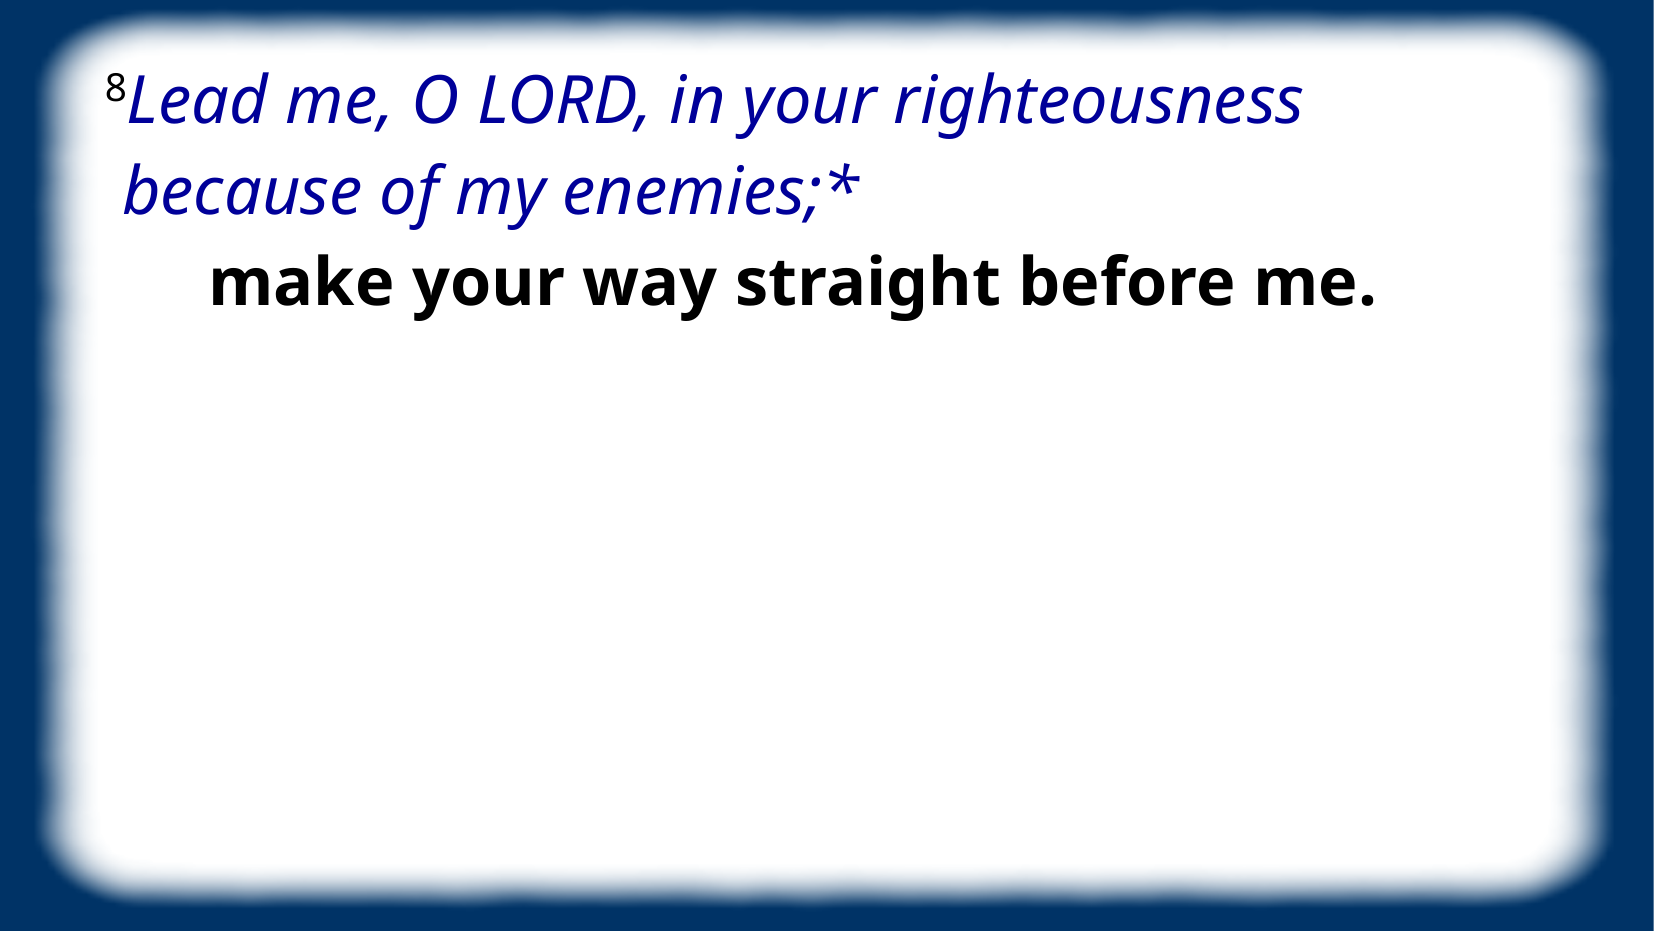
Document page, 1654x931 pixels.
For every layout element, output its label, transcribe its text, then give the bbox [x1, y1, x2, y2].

picture [0, 0, 1654, 931]
text_box 8Lead me, O LORD, in your righteousness because of my enemies;* make your way straight before me. [90, 45, 1546, 327]
